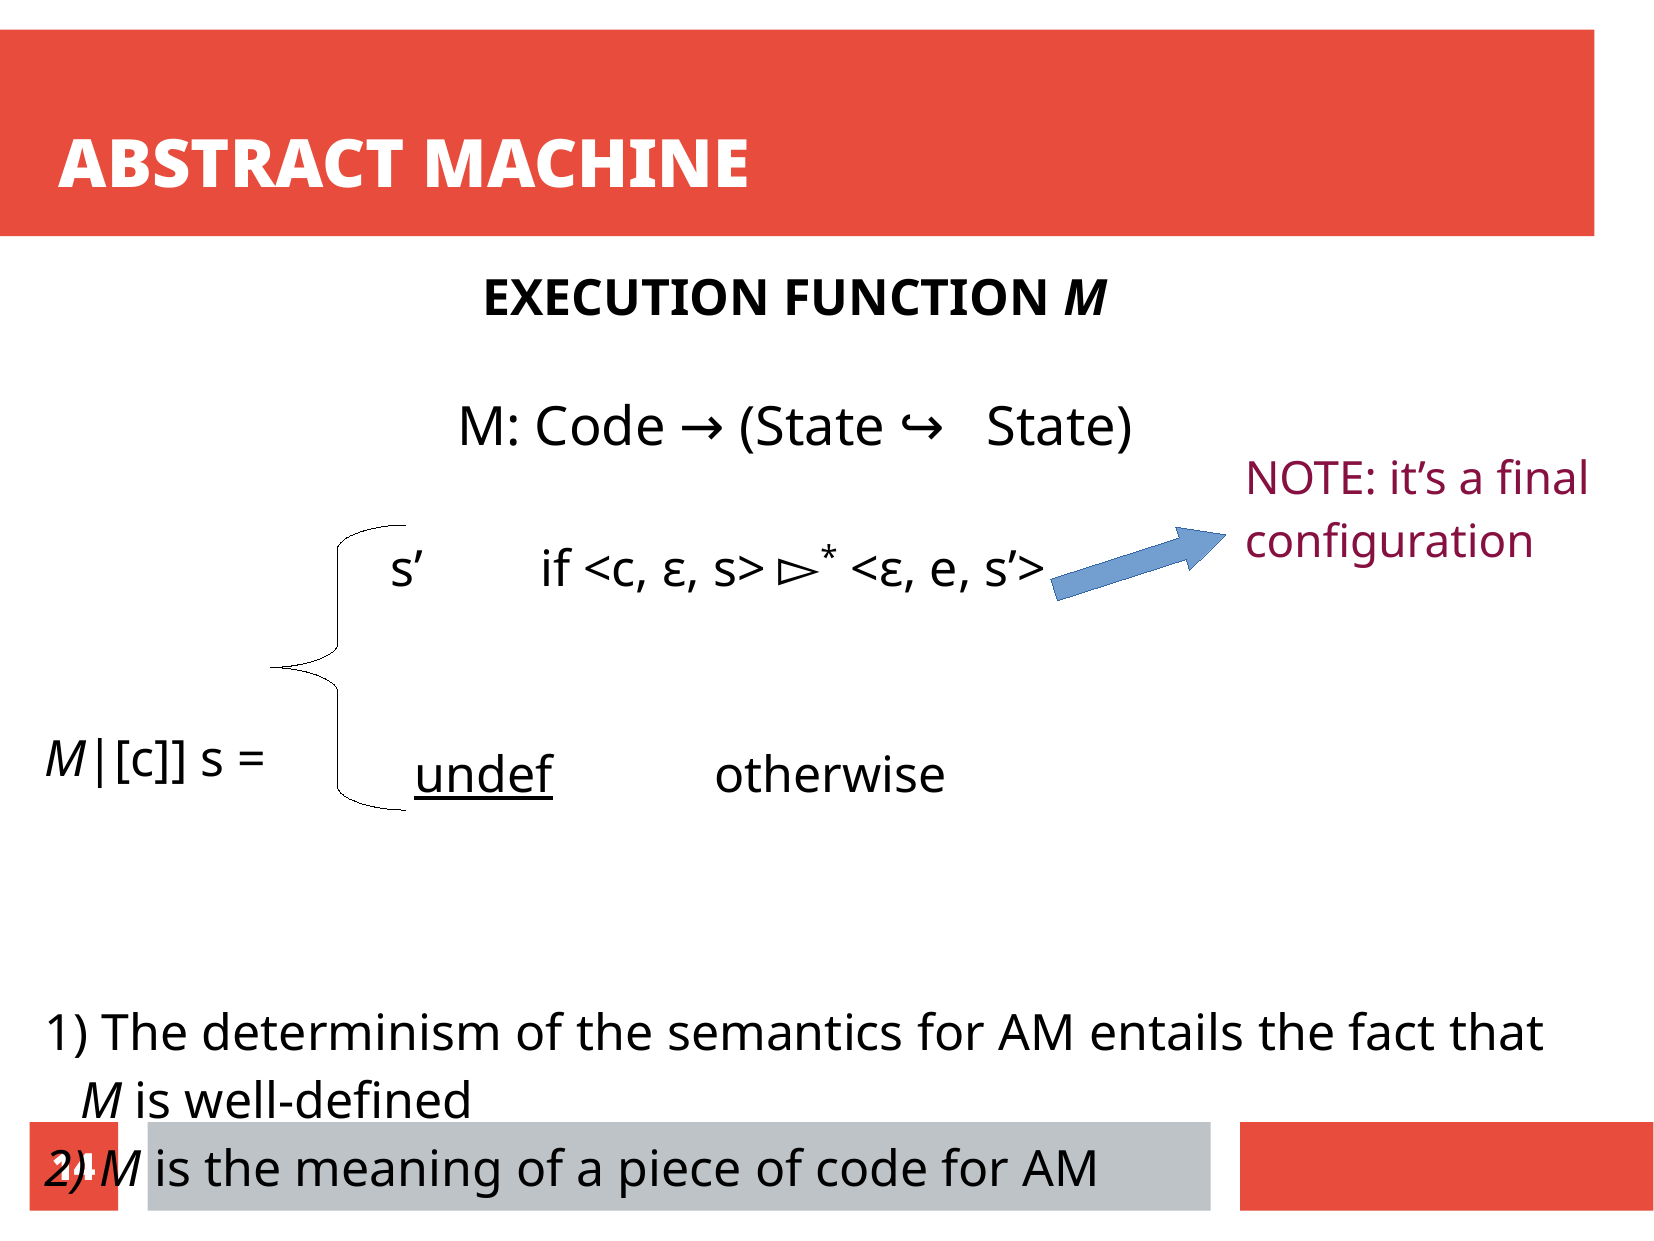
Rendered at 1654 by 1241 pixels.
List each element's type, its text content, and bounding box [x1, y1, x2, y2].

title ABSTRACT MACHINE [59, 59, 1595, 207]
text_box [1050, 527, 1226, 601]
text_box s’ if <c, ε, s> ▻* <ε, e, s’> undef otherwise [270, 525, 406, 811]
text_box NOTE: it’s a final configuration [1230, 438, 1600, 556]
text_box EXECUTION FUNCTION M M: Code → (State ↪ State) M|[c]] s = The determinism of the semantics for AM entails the fact that M is well-defined M is the meaning of a piece of code for AM [30, 255, 1561, 1117]
